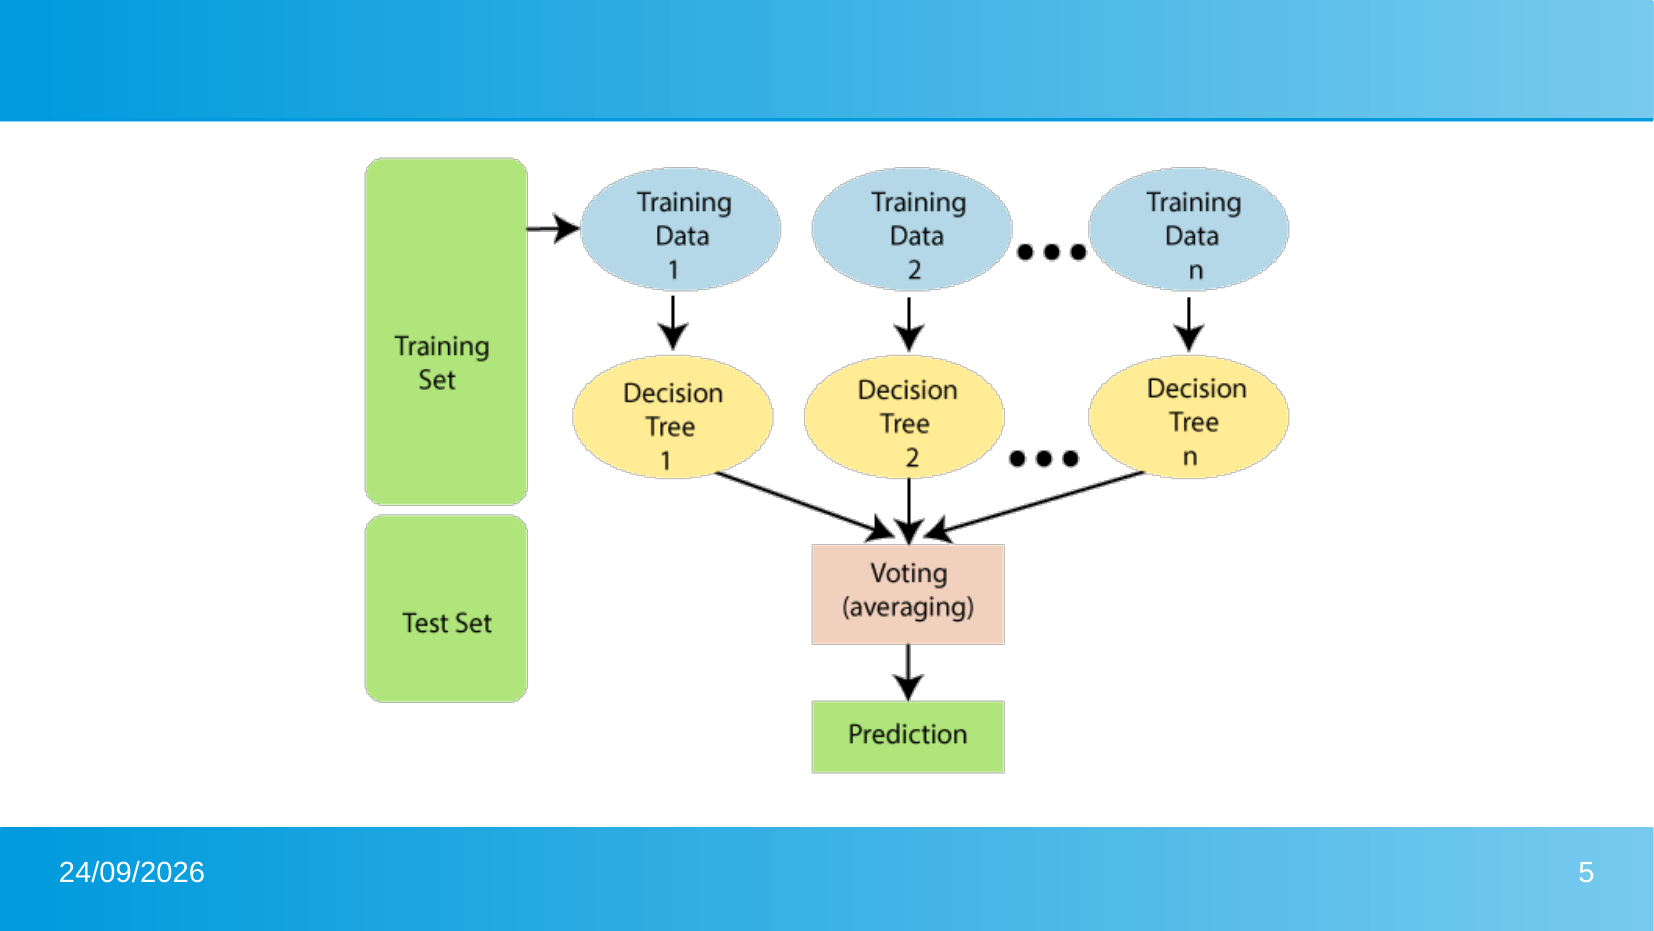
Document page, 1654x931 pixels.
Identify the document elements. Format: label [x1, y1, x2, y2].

picture [359, 152, 1297, 778]
